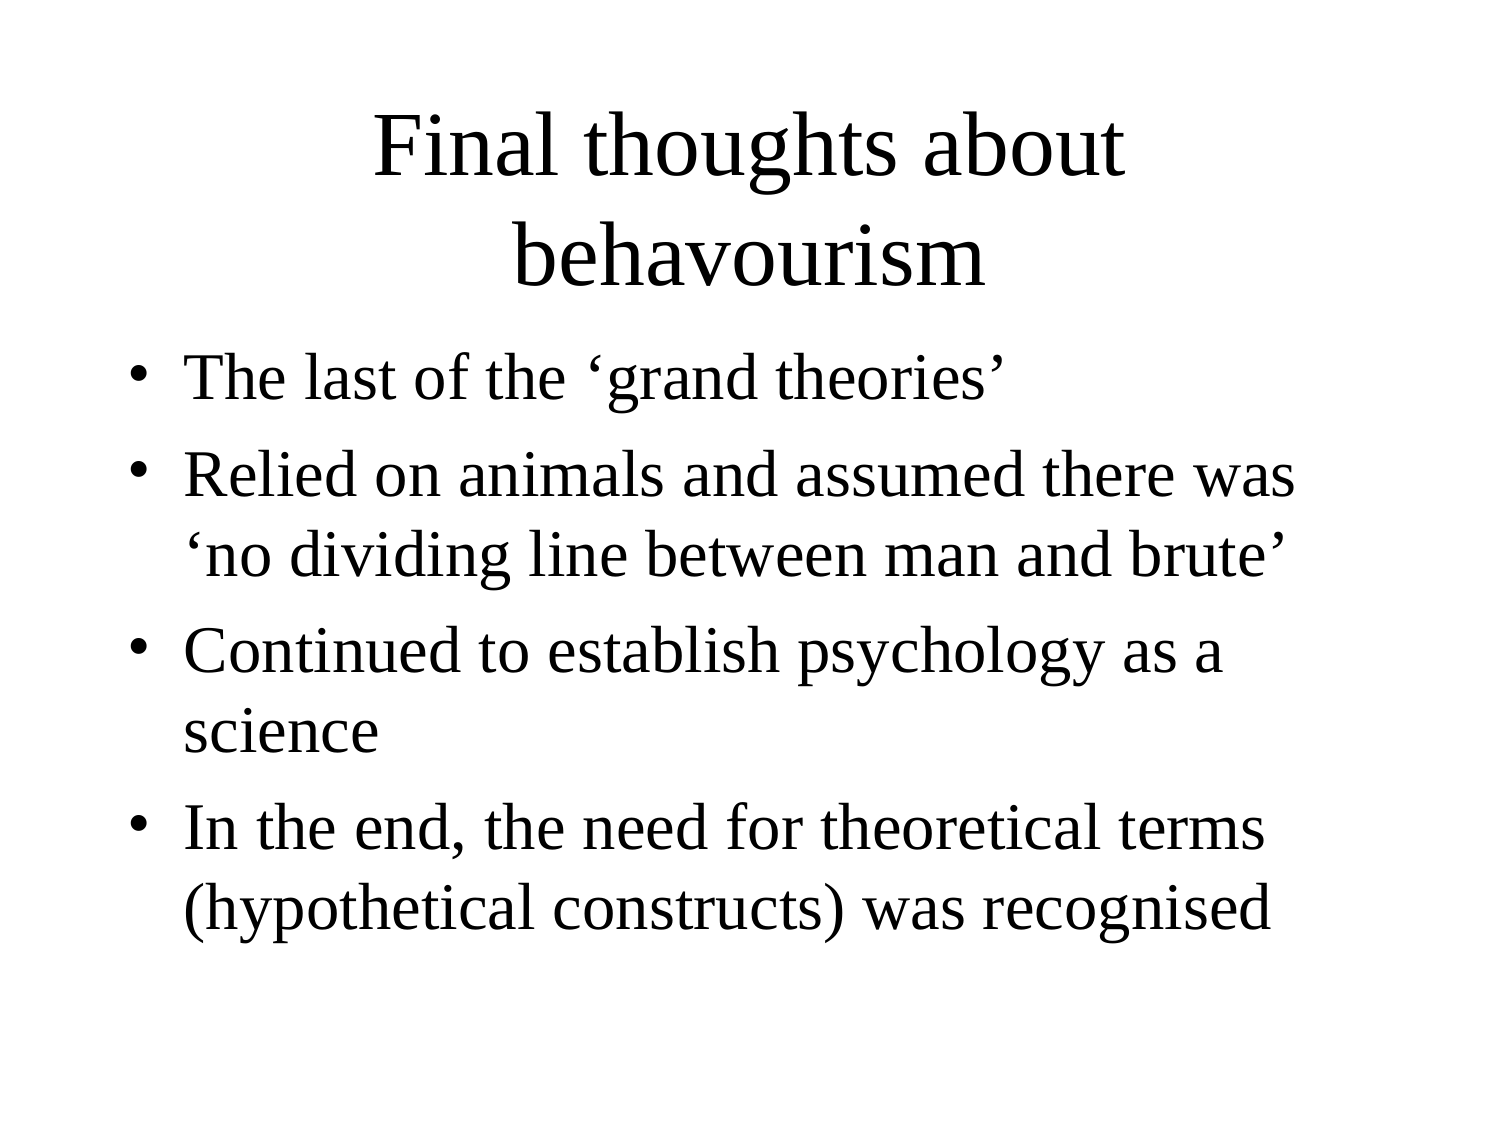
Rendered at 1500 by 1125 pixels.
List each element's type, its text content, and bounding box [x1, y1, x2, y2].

list The last of the ‘grand theories’ Relied on animals and assumed there was ‘no dividing line between man and brute’ Continued to establish psychology as a science In the end, the need for theoretical terms (hypothetical constructs) was recognised [112, 324, 1388, 1000]
title Final thoughts about behavourism [112, 99, 1388, 288]
